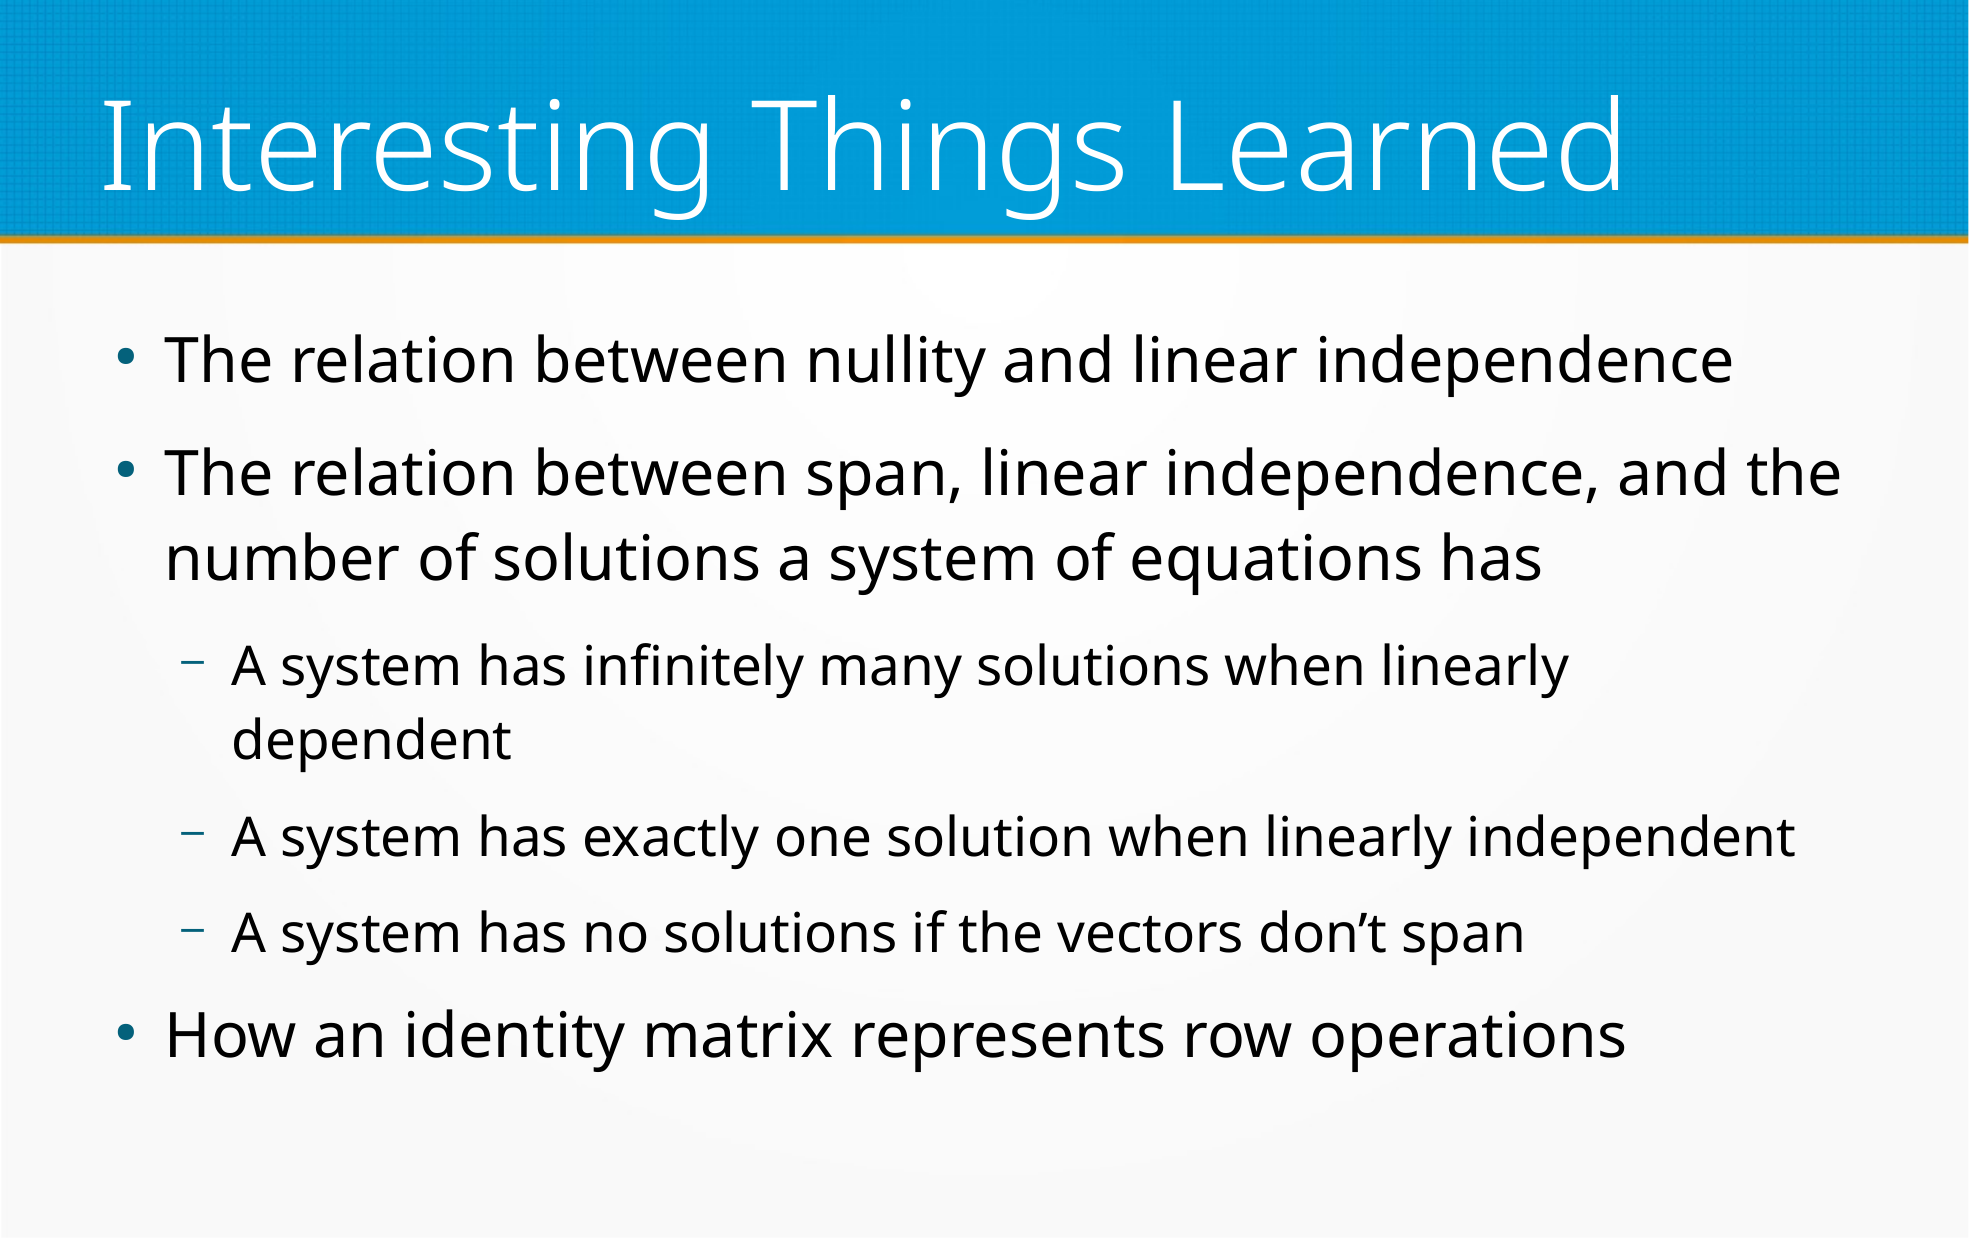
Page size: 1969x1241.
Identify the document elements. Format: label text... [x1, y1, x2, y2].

picture [0, 233, 1969, 1241]
list The relation between nullity and linear independence The relation between span, linear independence, and the number of solutions a system of equations has A system has infinitely many solutions when linearly dependent A system has exactly one solution when linearly independent A system has no solutions if the vectors don’t span How an identity matrix represents row operations [98, 315, 1861, 1081]
title Interesting Things Learned [98, 19, 1870, 227]
